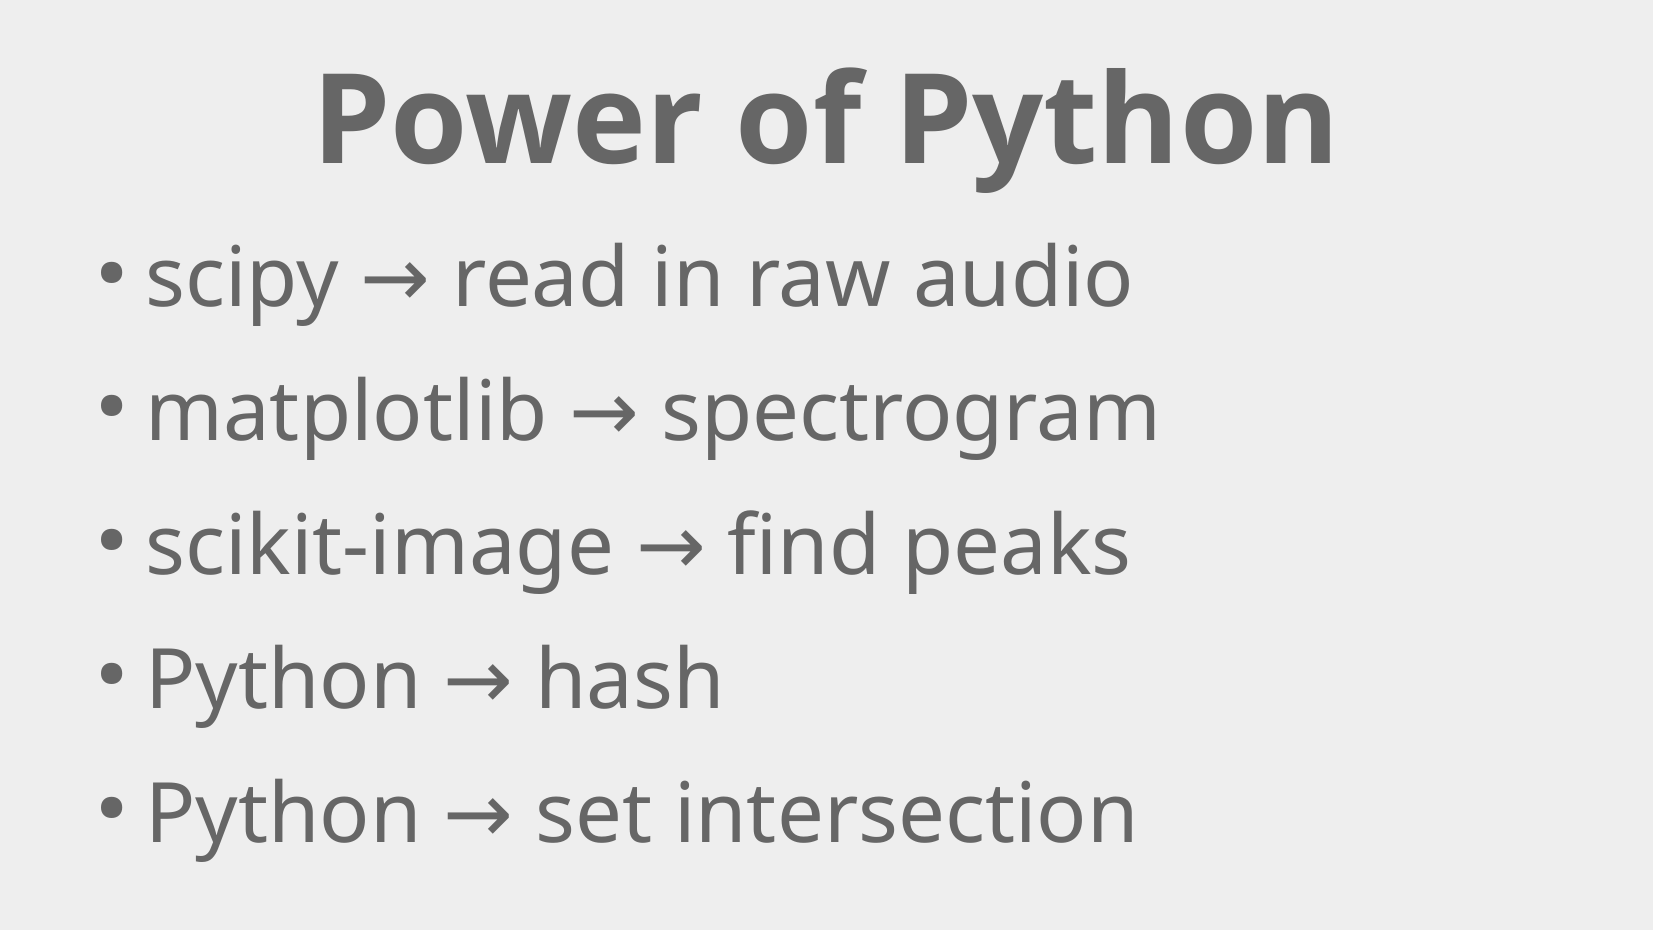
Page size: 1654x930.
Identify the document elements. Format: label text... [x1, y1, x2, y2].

title Power of Python [82, 36, 1571, 193]
list scipy → read in raw audio matplotlib → spectrogram scikit-image → find peaks Python → hash Python → set intersection [80, 217, 1569, 871]
